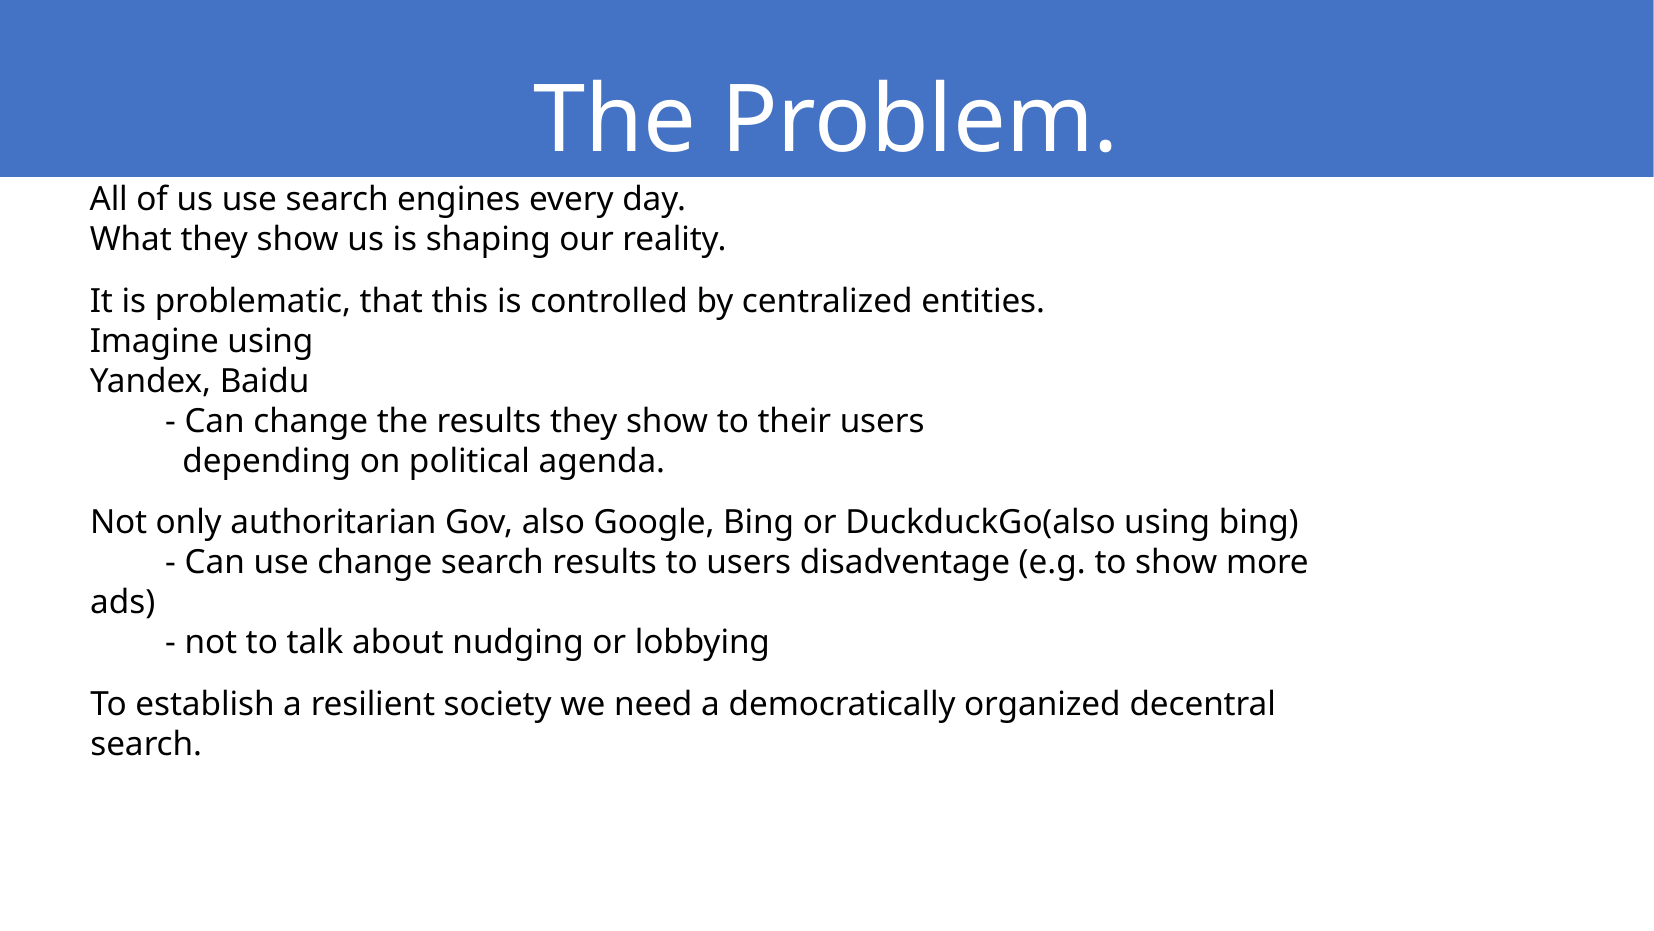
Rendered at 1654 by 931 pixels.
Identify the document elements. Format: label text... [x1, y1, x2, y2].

list All of us use search engines every day. What they show us is shaping our reality. It is problematic, that this is controlled by centralized entities. Imagine using Yandex, Baidu - Can change the results they show to their users depending on political agenda. Not only authoritarian Gov, also Google, Bing or DuckduckGo(also using bing) - Can use change search results to users disadventage (e.g. to show more ads) - not to talk about nudging or lobbying To establish a resilient society we need a democratically organized decentral search. [89, 175, 1381, 647]
title The Problem. [82, 14, 1571, 171]
